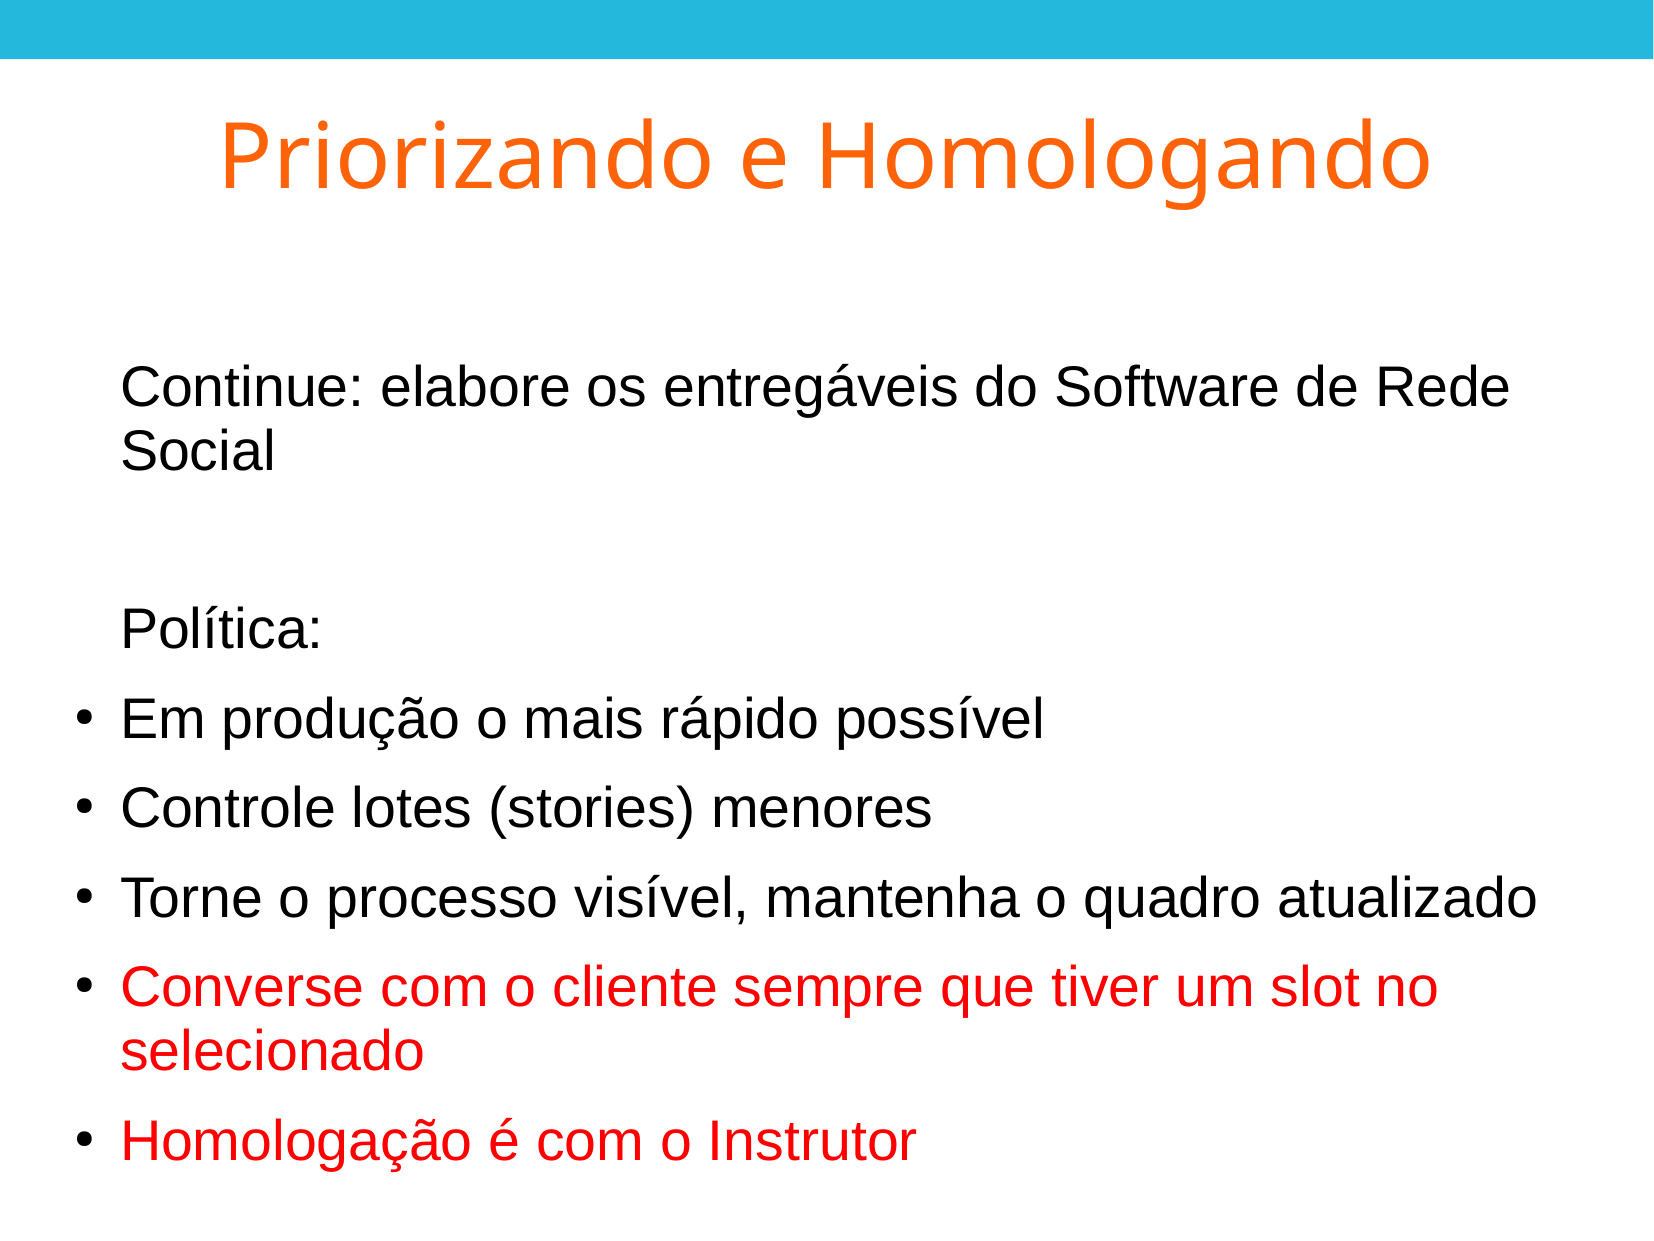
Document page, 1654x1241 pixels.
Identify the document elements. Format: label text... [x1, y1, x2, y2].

list Continue: elabore os entregáveis do Software de Rede Social Política: Em produção o mais rápido possível Controle lotes (stories) menores Torne o processo visível, mantenha o quadro atualizado Converse com o cliente sempre que tiver um slot no selecionado Homologação é com o Instrutor [59, 354, 1595, 1182]
title Priorizando e Homologando [82, 49, 1571, 257]
